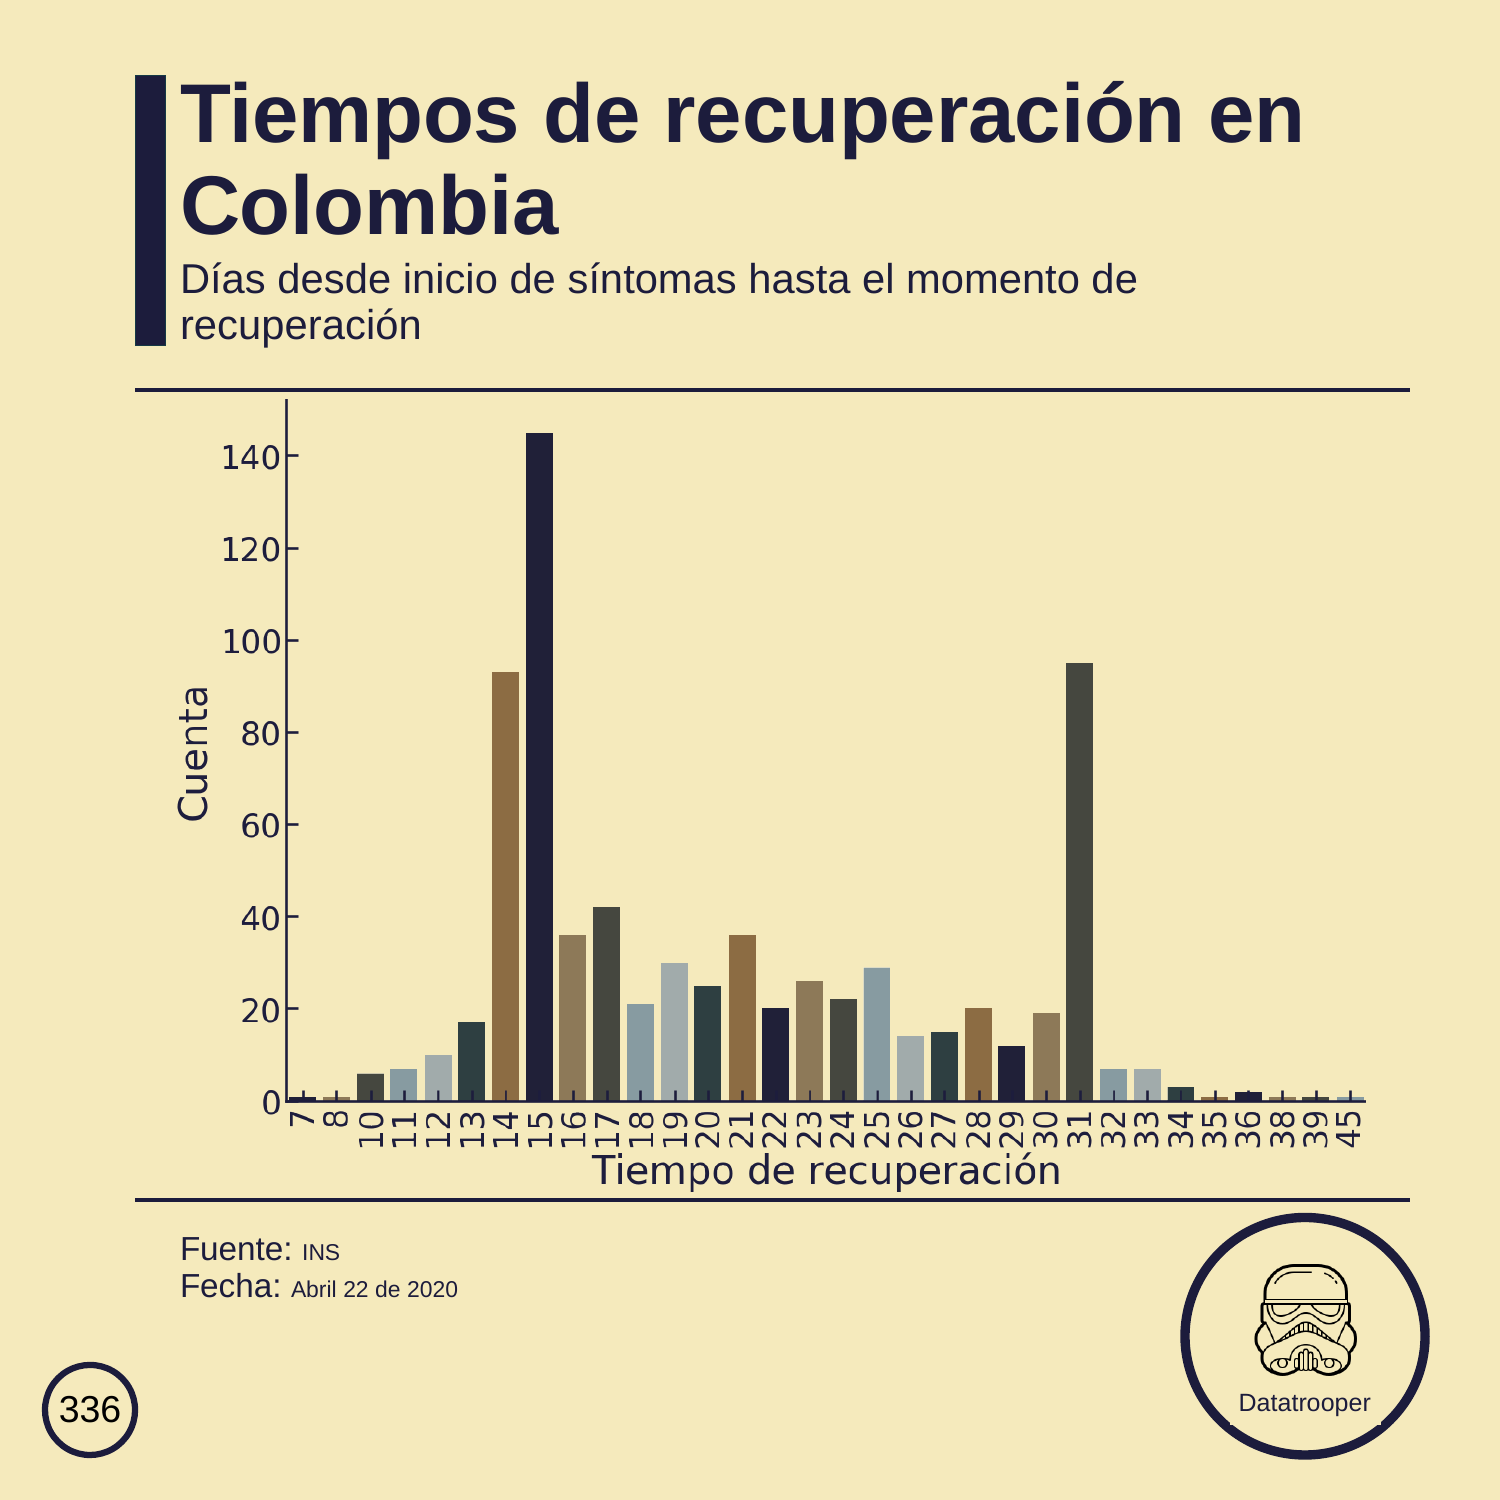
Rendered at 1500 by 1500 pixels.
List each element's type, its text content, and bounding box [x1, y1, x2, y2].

text_box Datatrooper [1230, 1379, 1381, 1425]
title Fuente: INS Fecha: Abril 22 de 2020 [180, 1193, 1201, 1198]
title Tiempos de recuperación en Colombia [180, 64, 1351, 254]
picture [175, 399, 1366, 1192]
text_box [1185, 1217, 1426, 1456]
text_box 336 [45, 1364, 136, 1456]
title Días desde inicio de síntomas hasta el momento de recuperación [180, 254, 1351, 350]
title Fuente: INS Fecha: Abril 22 de 2020 [180, 1202, 1201, 1342]
picture [1230, 1244, 1381, 1379]
text_box [135, 75, 166, 346]
